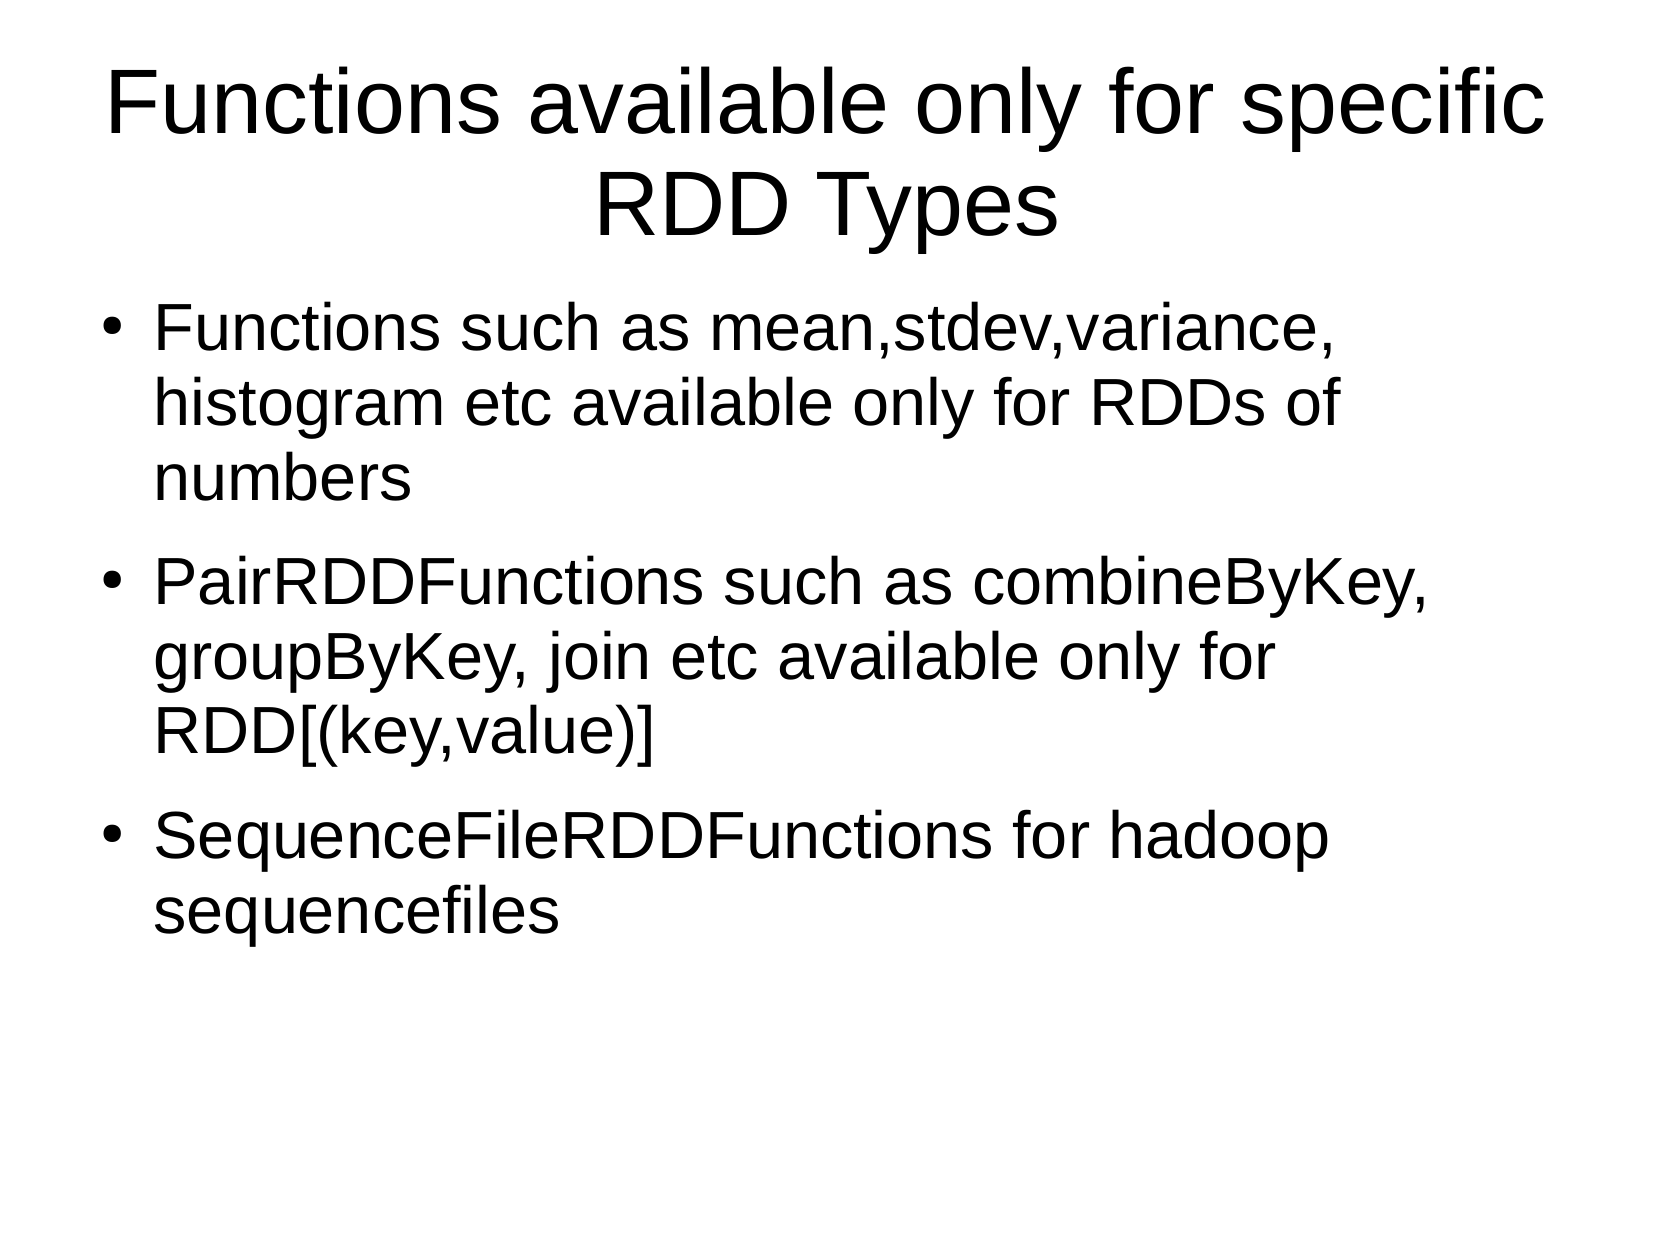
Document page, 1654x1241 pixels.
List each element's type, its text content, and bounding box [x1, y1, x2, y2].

list Functions such as mean,stdev,variance, histogram etc available only for RDDs of numbers PairRDDFunctions such as combineByKey, groupByKey, join etc available only for RDD[(key,value)] SequenceFileRDDFunctions for hadoop sequencefiles [82, 290, 1571, 1010]
title Functions available only for specific RDD Types [82, 49, 1571, 257]
